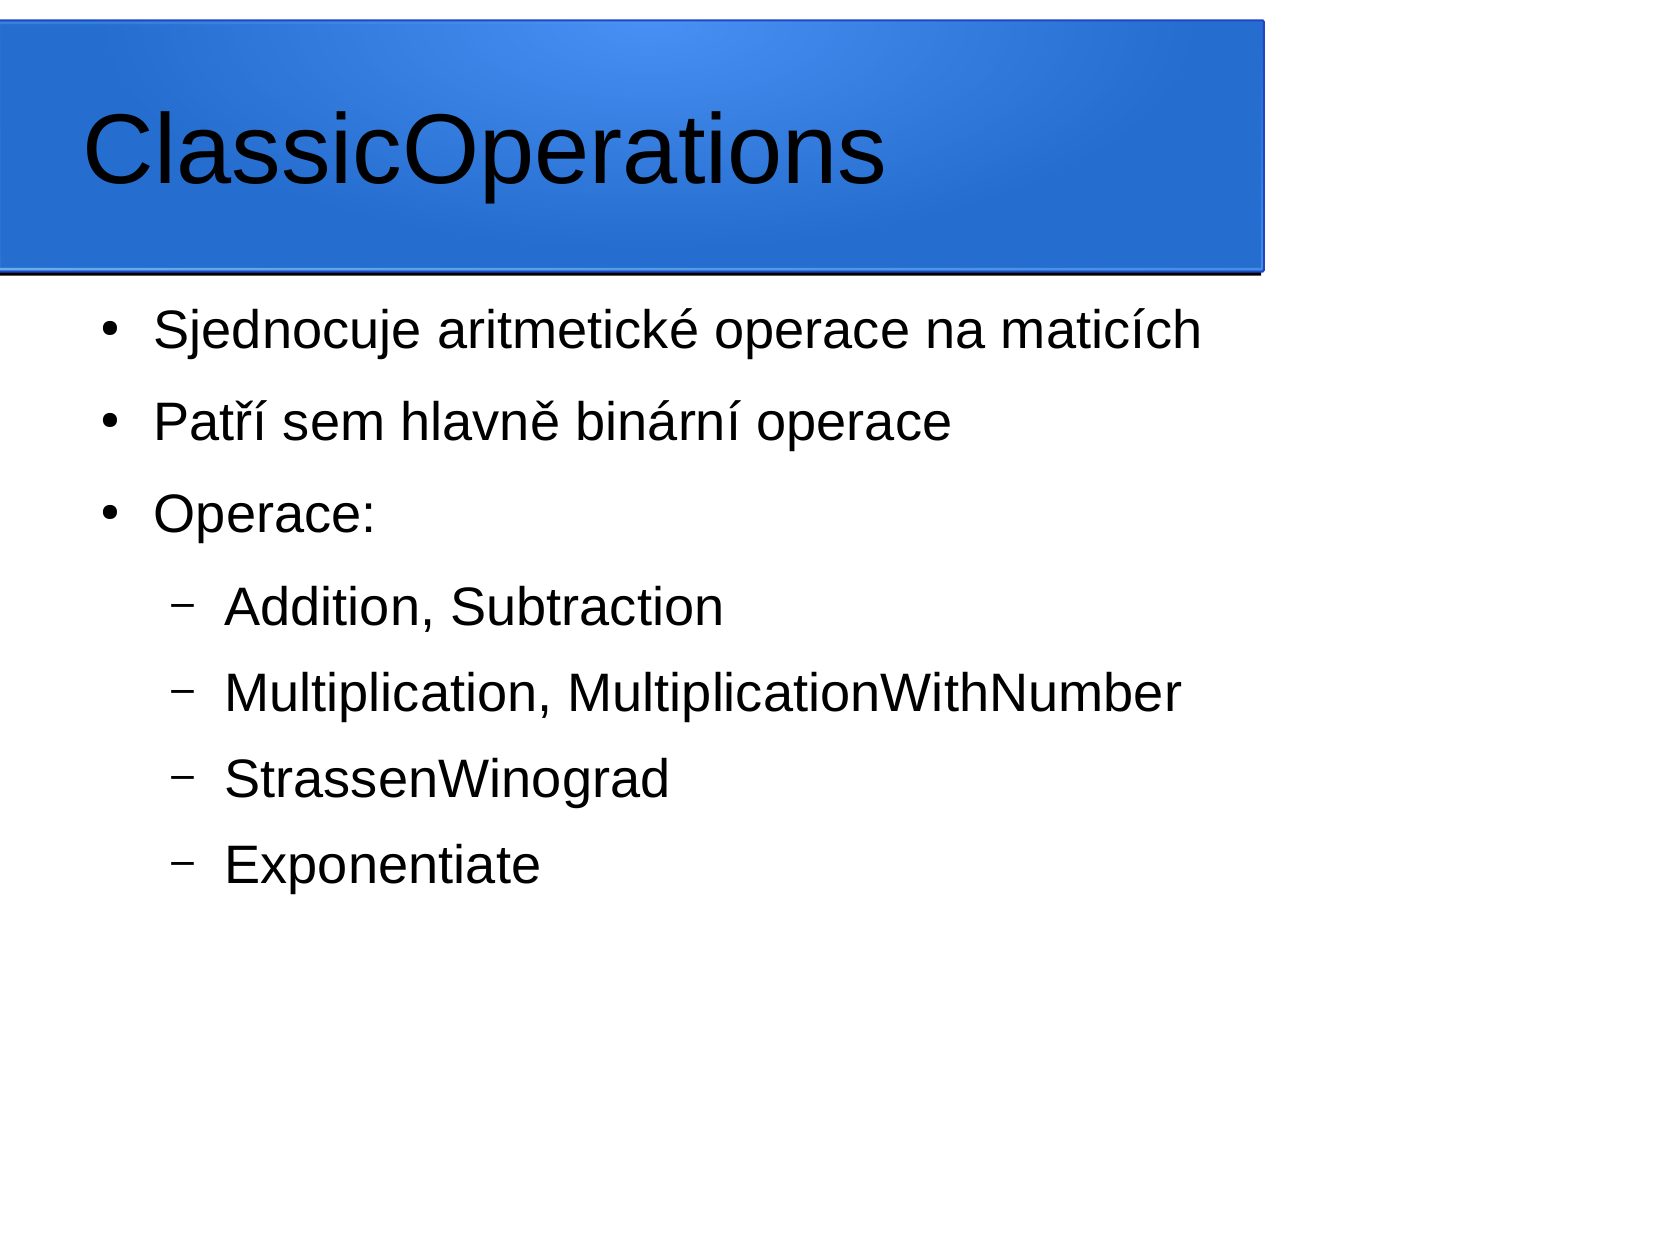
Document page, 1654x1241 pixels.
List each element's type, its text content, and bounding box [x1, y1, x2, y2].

title ClassicOperations [82, 47, 1235, 252]
list Sjednocuje aritmetické operace na maticích Patří sem hlavně binární operace Operace: Addition, Subtraction Multiplication, MultiplicationWithNumber StrassenWinograd Exponentiate [82, 299, 1571, 1152]
